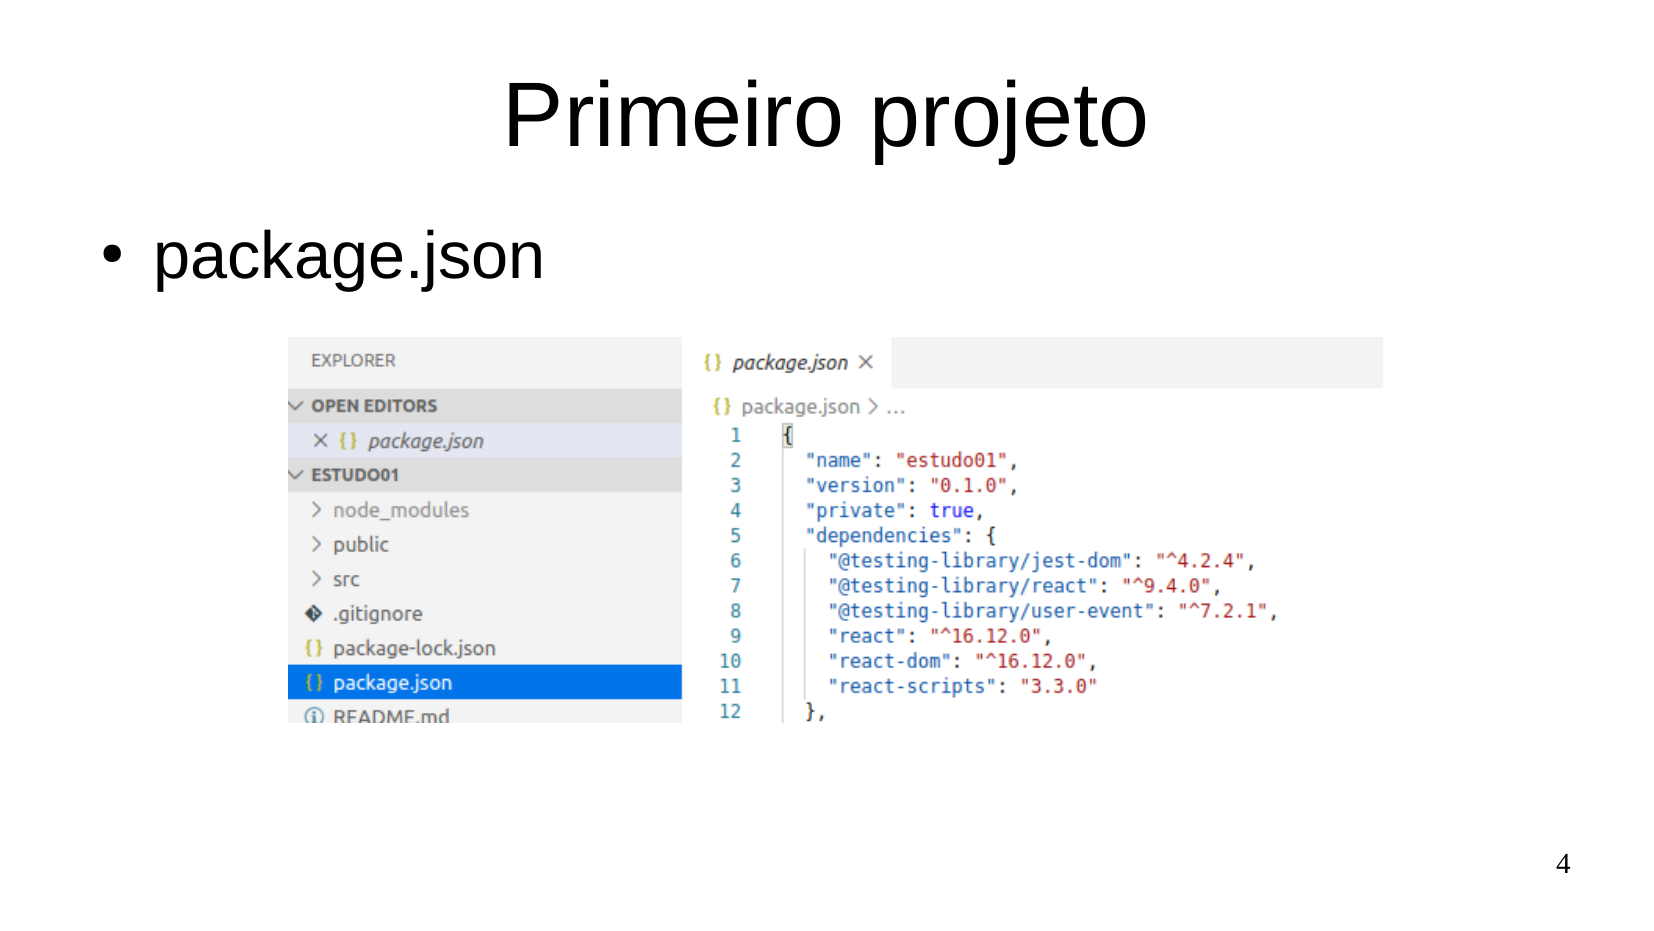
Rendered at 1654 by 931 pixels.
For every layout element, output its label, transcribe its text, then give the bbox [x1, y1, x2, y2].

list package.json [82, 217, 1571, 758]
title Primeiro projeto [82, 37, 1571, 193]
picture [288, 337, 1383, 723]
